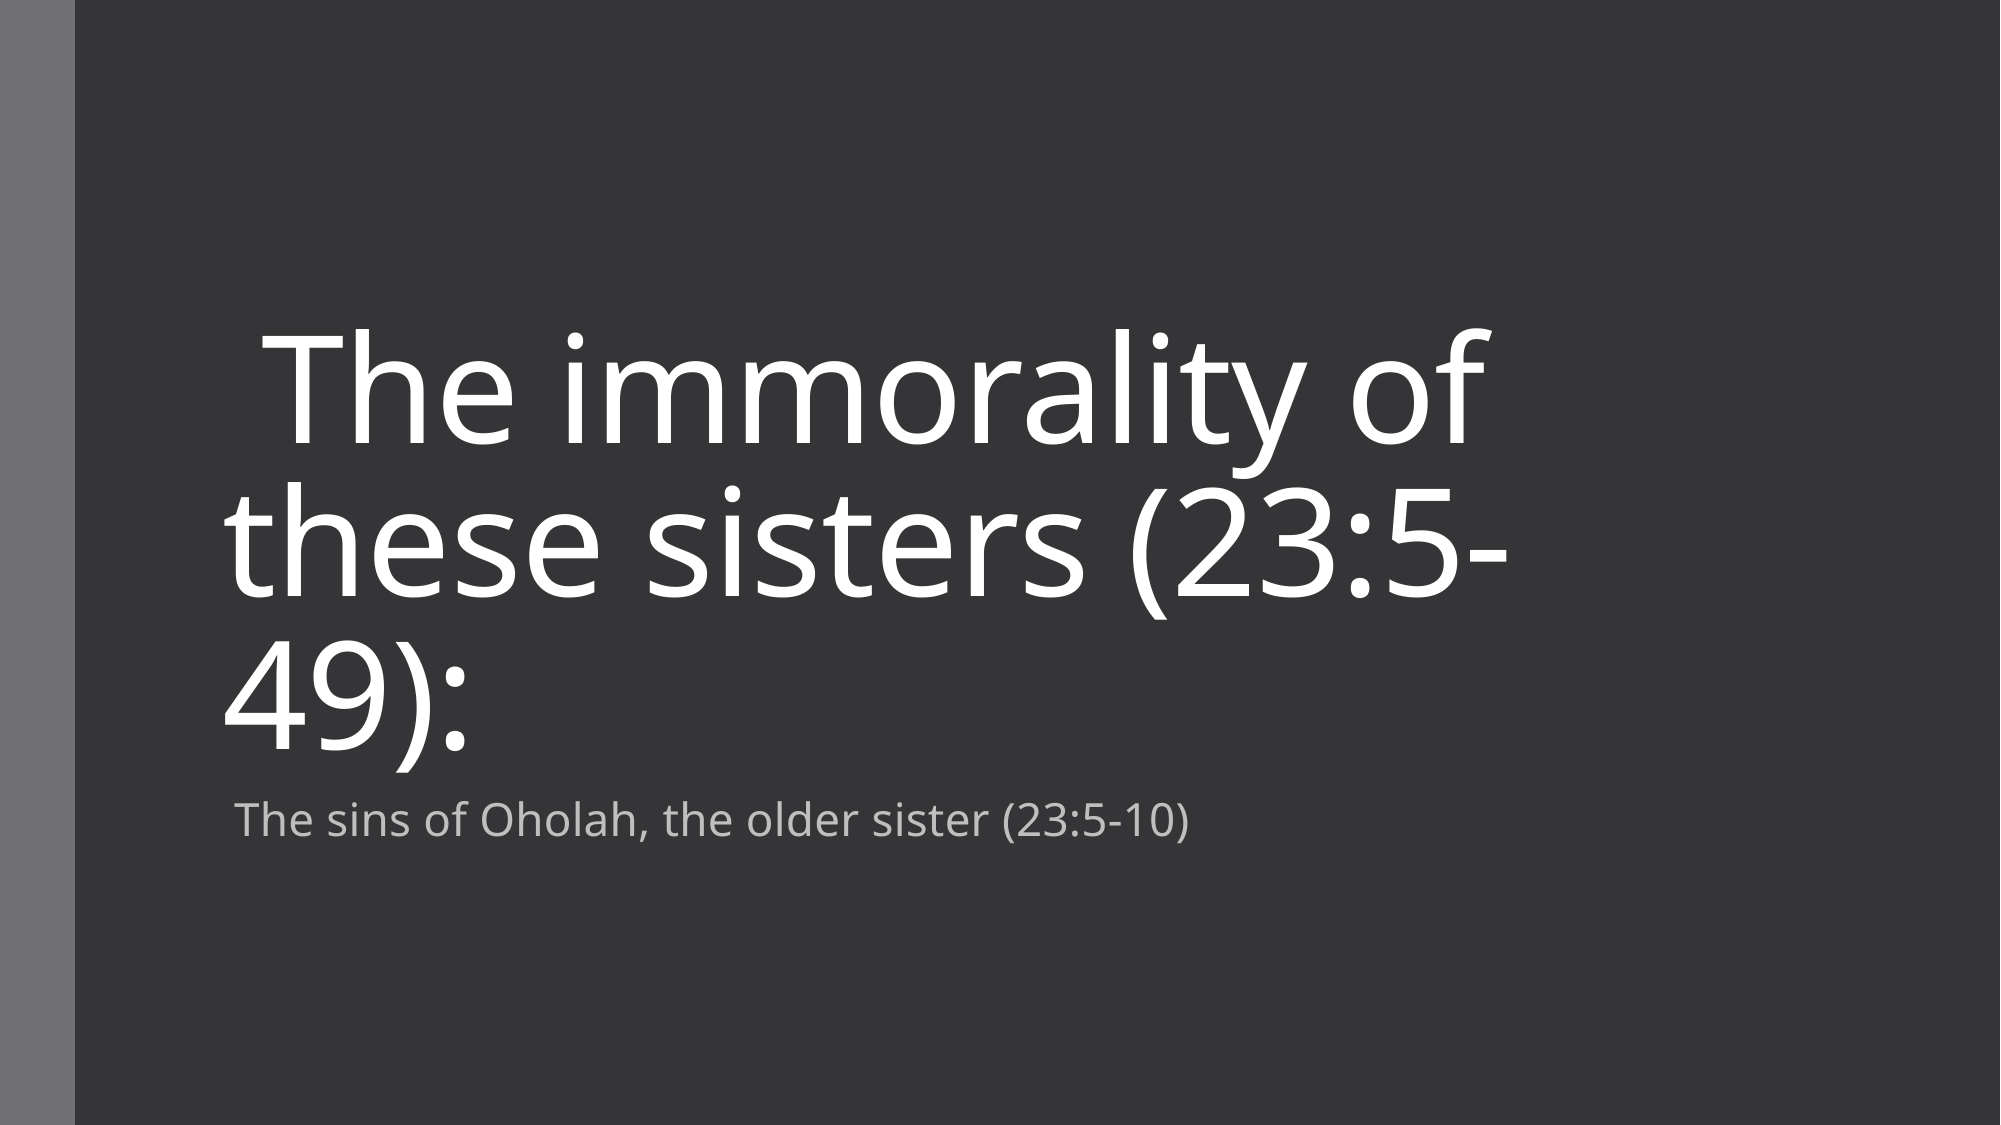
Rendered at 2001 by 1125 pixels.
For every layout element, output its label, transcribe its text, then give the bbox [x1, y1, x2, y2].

subtitle The sins of Oholah, the older sister (23:5-10) [206, 787, 1752, 1066]
title The immorality of these sisters (23:5-49): [206, 124, 1752, 787]
